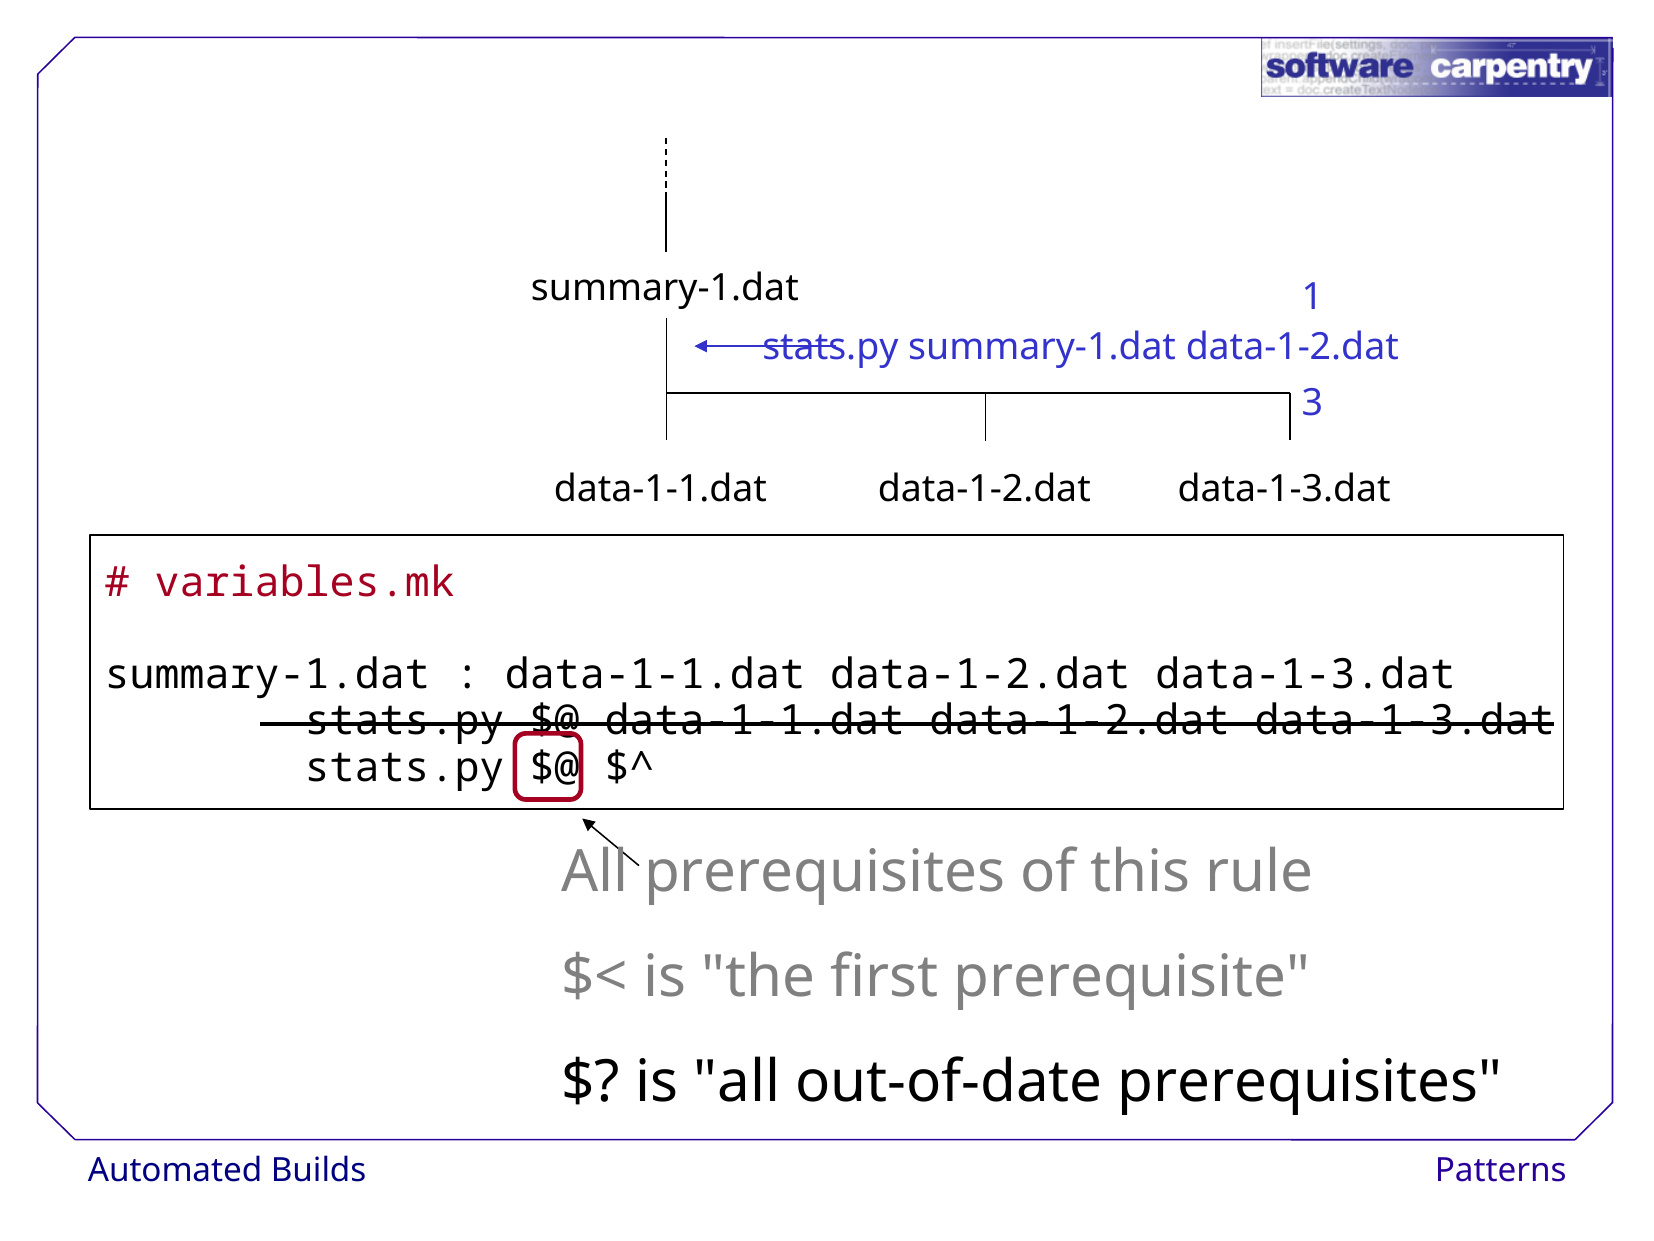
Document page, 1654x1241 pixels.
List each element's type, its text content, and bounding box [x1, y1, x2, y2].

text_box 1 [1286, 241, 1489, 325]
text_box # variables.mk summary-1.dat : data-1-1.dat data-1-2.dat data-1-3.dat stats.py $@ data-1-1.dat data-1-2.dat data-1-3.dat stats.py $@ $^ [89, 534, 1564, 810]
text_box 3 [1286, 348, 1489, 432]
text_box data-1-3.dat [1181, 433, 1481, 517]
text_box All prerequisites of this rule $< is "the first prerequisite" $? is "all out-of-date prerequisites" [547, 790, 1654, 1121]
picture [1261, 39, 1613, 97]
text_box summary-1.dat [441, 232, 889, 316]
text_box stats.py summary-1.dat data-1-2.dat [747, 291, 1565, 375]
text_box data-1-1.dat [464, 433, 788, 517]
text_box data-1-2.dat [788, 433, 1181, 517]
text_box # variables.mk summary-1.dat : data-1-1.dat data-1-2.dat data-1-3.dat stats.py $@ data-1-1.dat data-1-2.dat data-1-3.dat stats.py $@ $^ [518, 736, 578, 797]
